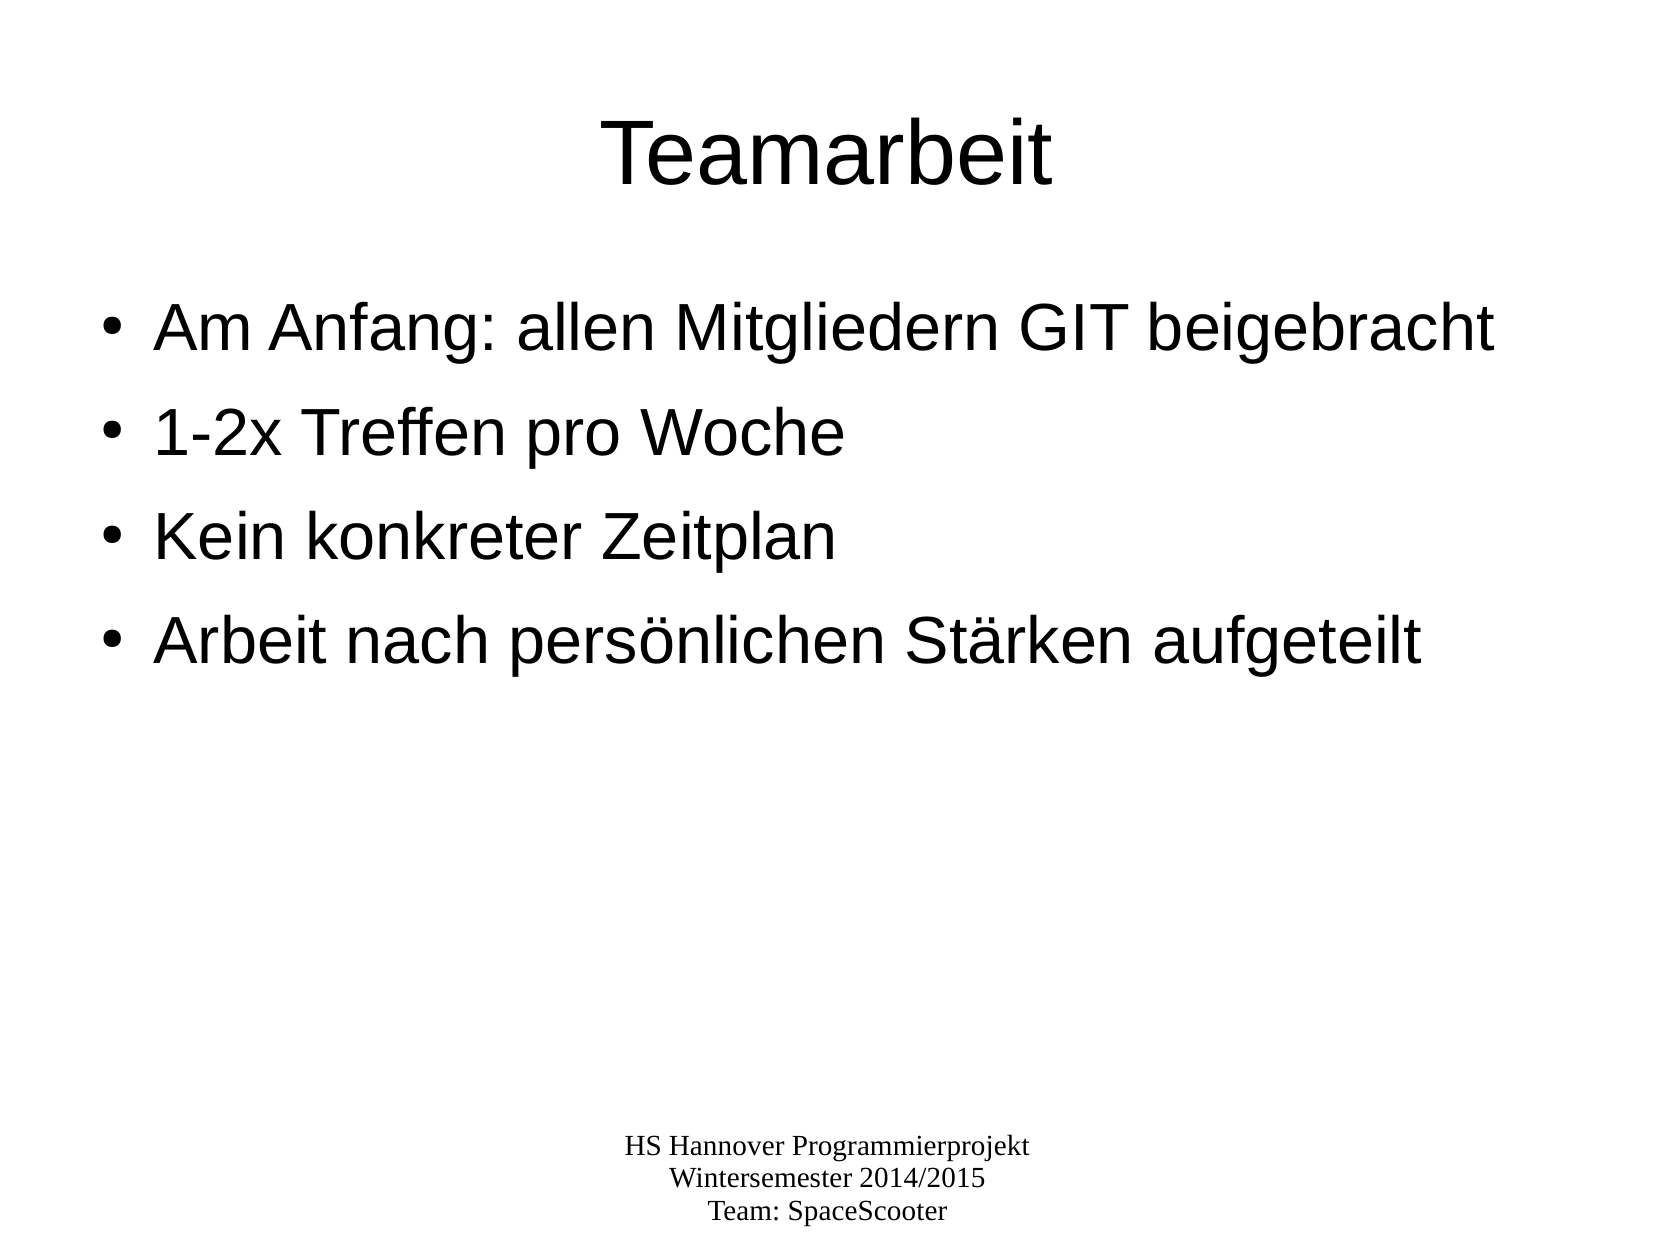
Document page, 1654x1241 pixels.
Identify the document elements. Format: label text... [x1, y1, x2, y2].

title Teamarbeit [82, 49, 1571, 257]
list Am Anfang: allen Mitgliedern GIT beigebracht 1-2x Treffen pro Woche Kein konkreter Zeitplan Arbeit nach persönlichen Stärken aufgeteilt [82, 290, 1538, 1010]
